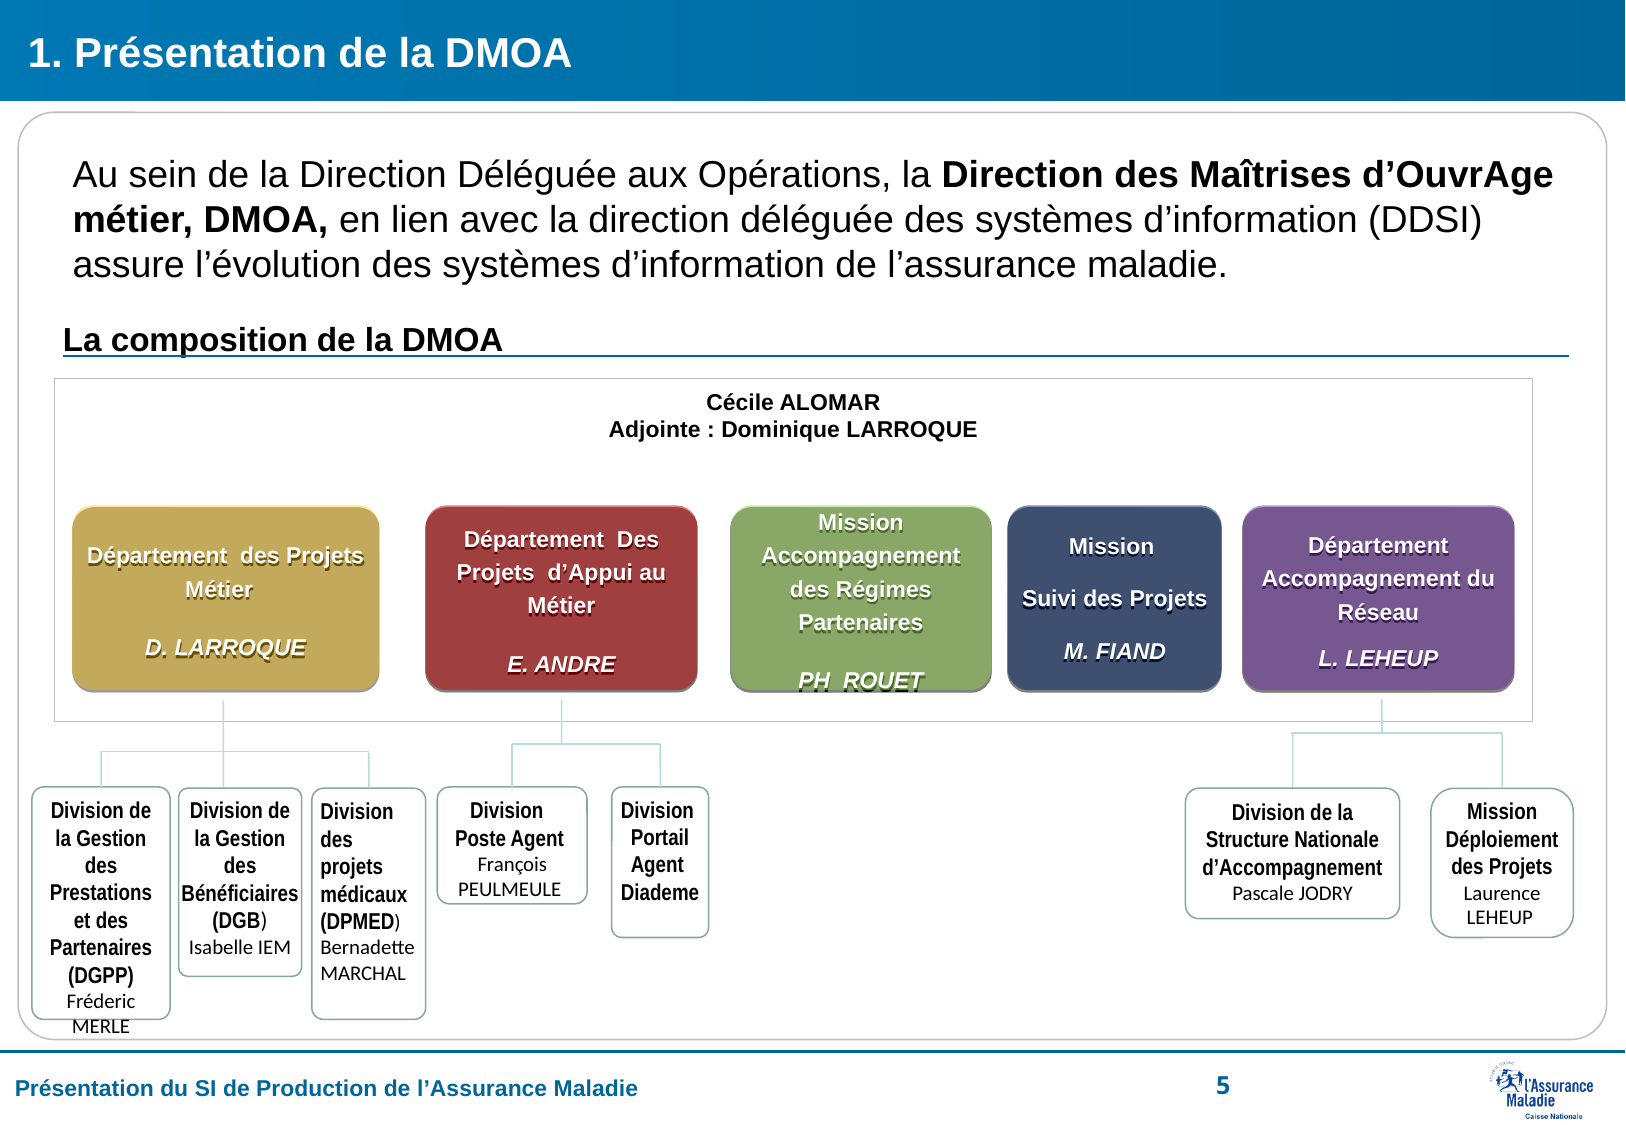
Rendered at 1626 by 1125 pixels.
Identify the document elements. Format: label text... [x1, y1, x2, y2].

text_box Département Des Projets d’Appui au Métier E. ANDRE [425, 505, 698, 691]
text_box Cécile ALOMAR Adjointe : Dominique LARROQUE [54, 380, 1533, 450]
text_box Division de la Gestion des Prestations et des Partenaires (DGPP) Fréderic MERLE [31, 786, 171, 1020]
text_box Division de la Gestion des Bénéficiaires (DGB) Isabelle IEM [178, 788, 302, 977]
text_box Mission Déploiement des Projets Laurence LEHEUP [1430, 788, 1574, 938]
text_box Division des projets médicaux (DPMED) Bernadette MARCHAL [311, 788, 426, 1020]
text_box Division Poste Agent François PEULMEULE [437, 786, 588, 904]
title 1. Présentation de la DMOA [12, 3, 1595, 99]
picture [1484, 1056, 1595, 1120]
text_box Mission Accompagnement des Régimes Partenaires PH ROUET [730, 505, 992, 691]
text_box Division de la Structure Nationale d’Accompagnement Pascale JODRY [1185, 788, 1400, 919]
text_box Au sein de la Direction Déléguée aux Opérations, la Direction des Maîtrises d’OuvrAge métier, DMOA, en lien avec la direction déléguée des systèmes d’information (DDSI) assure l’évolution des systèmes d’information de l’assurance maladie. [72, 150, 1579, 286]
text_box Mission Suivi des Projets M. FIAND [1007, 505, 1222, 691]
text_box Département des Projets Métier D. LARROQUE [72, 505, 380, 691]
text_box La composition de la DMOA [63, 317, 1569, 355]
text_box Division Portail Agent Diademe [611, 786, 709, 938]
text_box Département Accompagnement du Réseau L. LEHEUP [1242, 505, 1515, 691]
